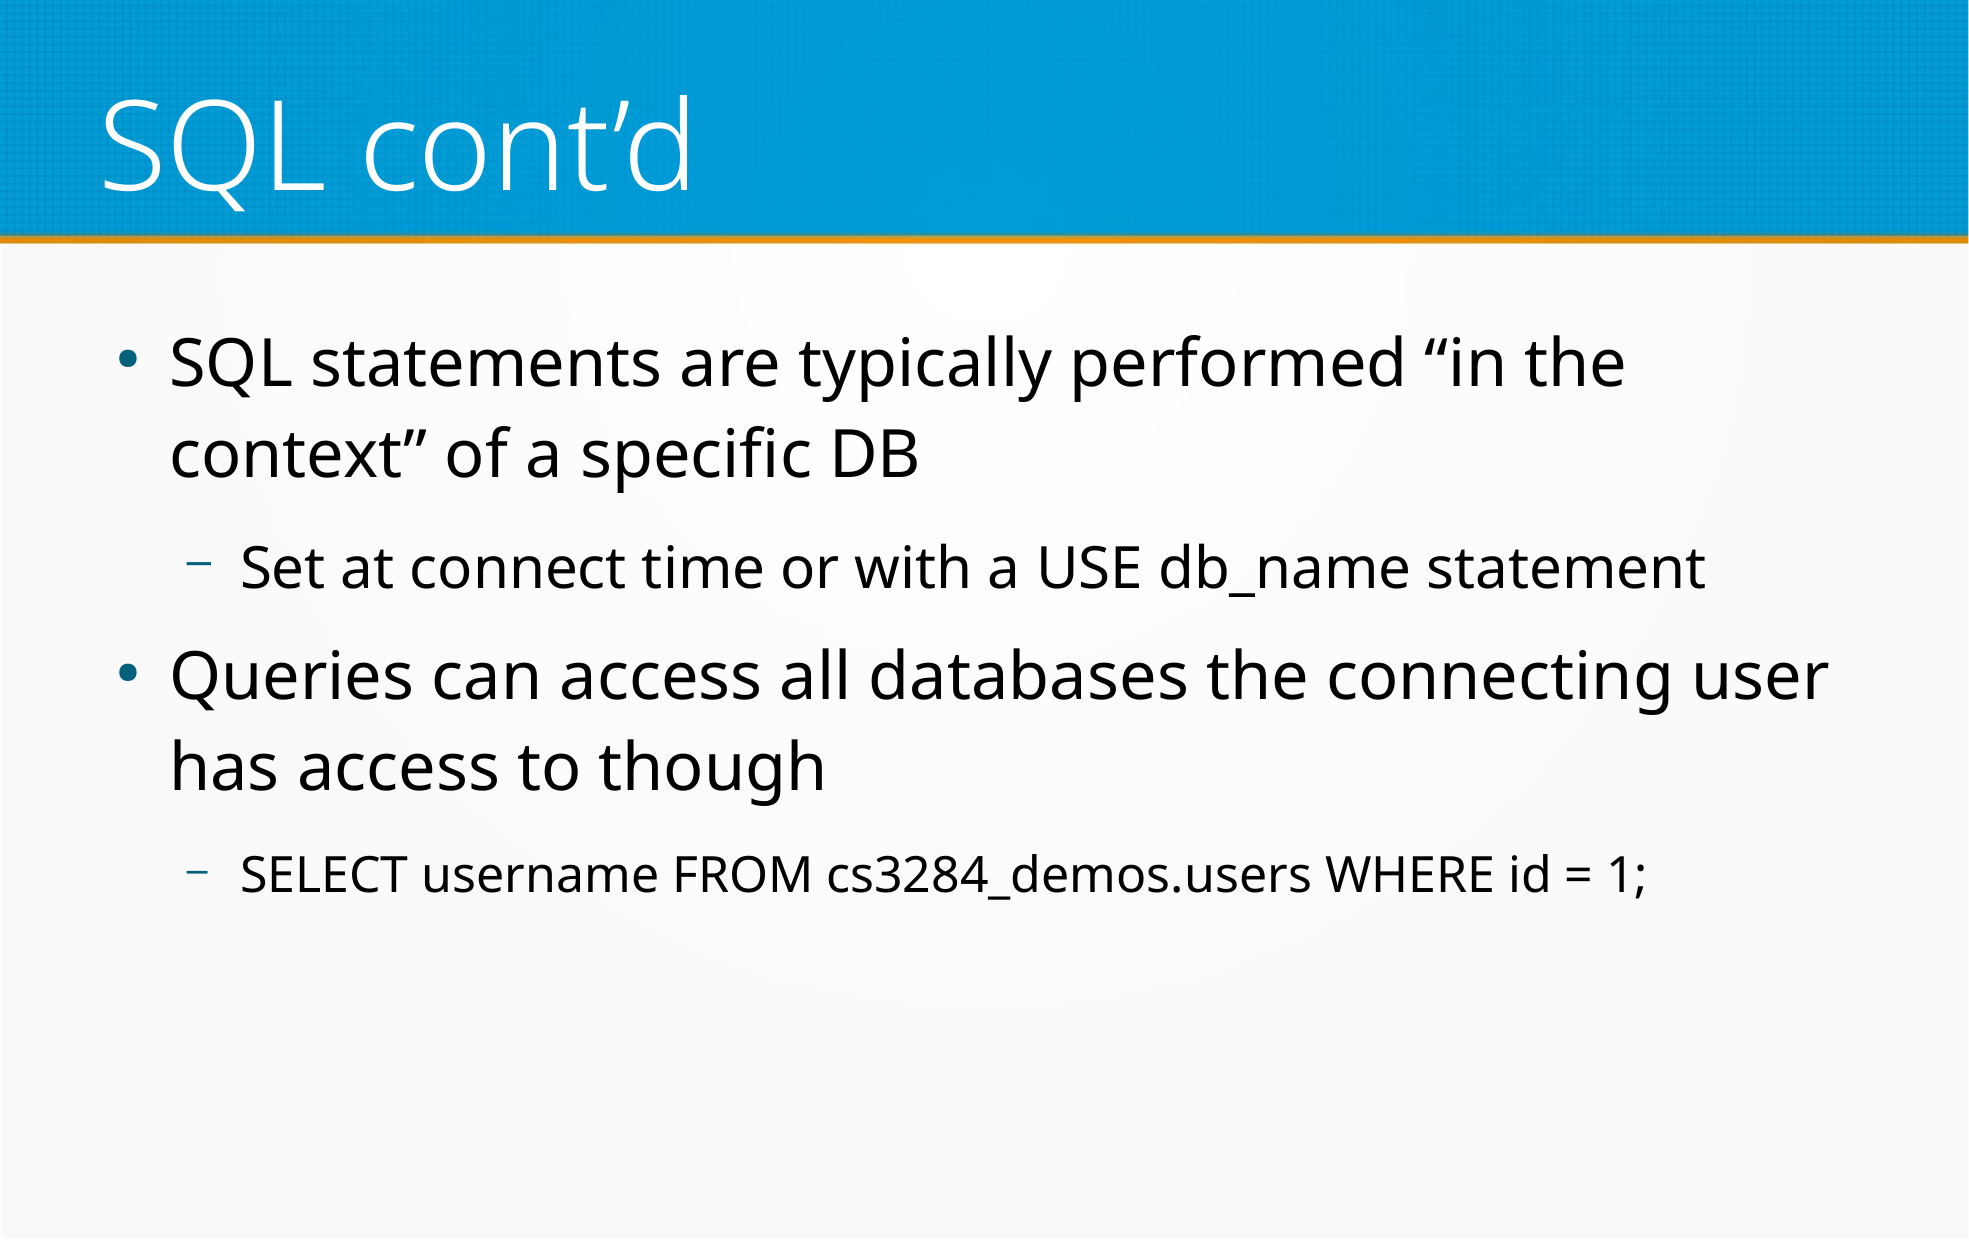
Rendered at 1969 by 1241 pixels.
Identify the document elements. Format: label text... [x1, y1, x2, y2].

list SQL statements are typically performed “in the context” of a specific DB Set at connect time or with a USE db_name statement Queries can access all databases the connecting user has access to though SELECT username FROM cs3284_demos.users WHERE id = 1; [98, 315, 1861, 1081]
picture [0, 233, 1969, 1241]
title SQL cont’d [98, 19, 1870, 227]
